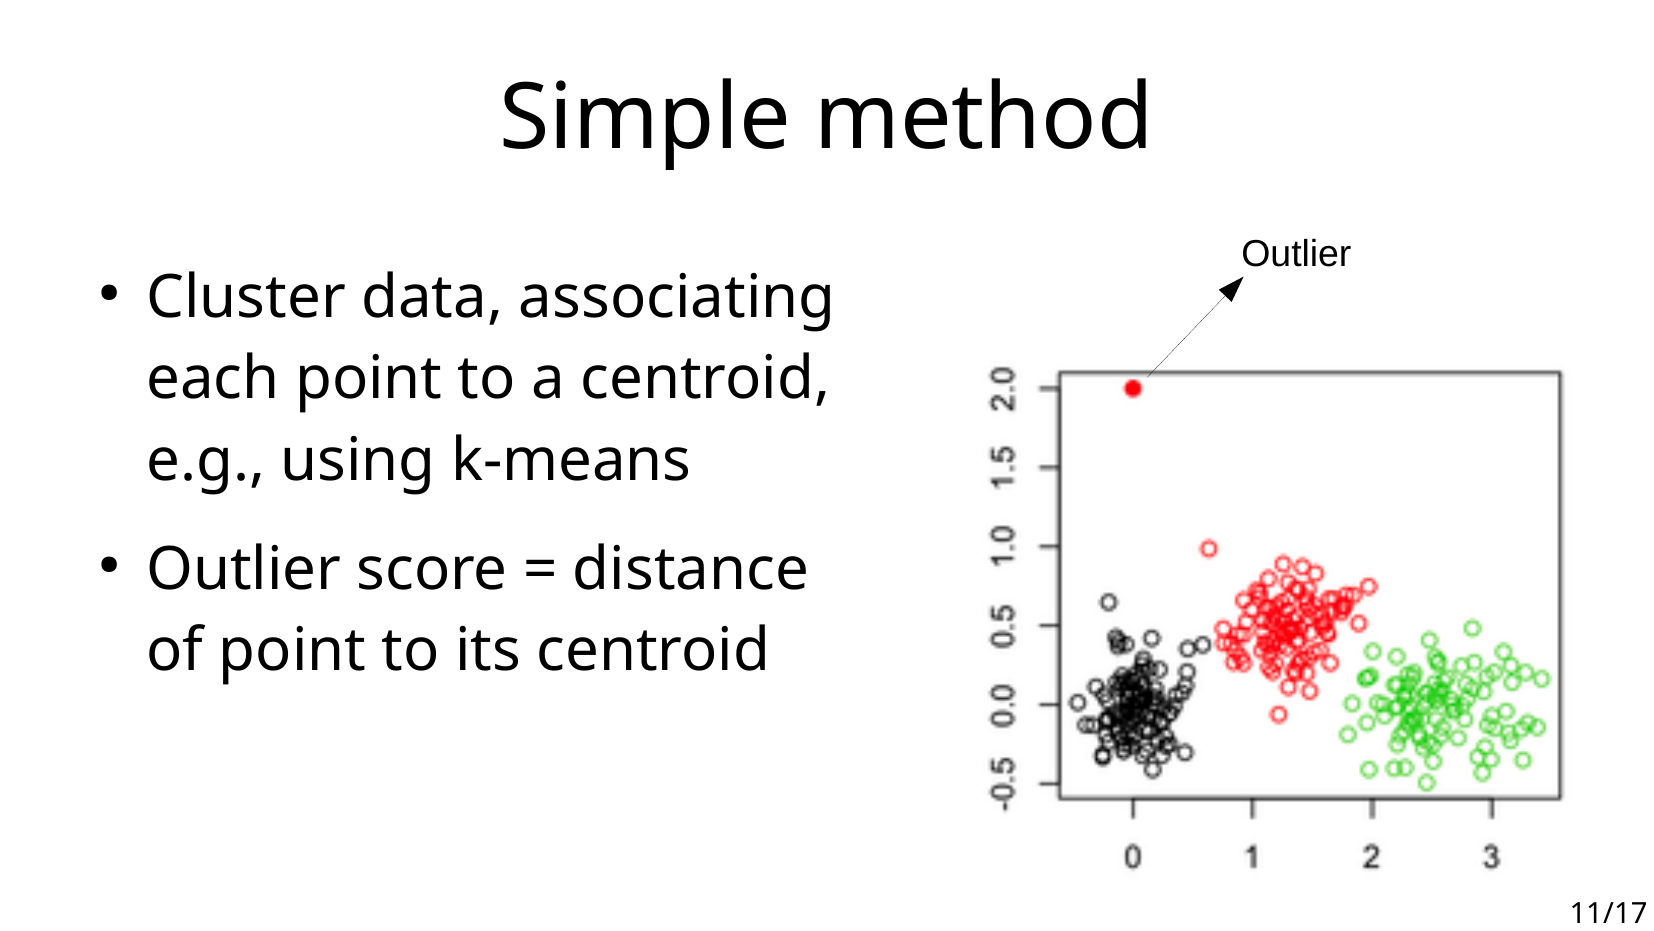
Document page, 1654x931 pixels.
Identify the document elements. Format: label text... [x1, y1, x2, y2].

title Simple method [82, 1, 1571, 226]
picture [963, 340, 1578, 882]
text_box Outlier [1226, 225, 1392, 283]
list Cluster data, associating each point to a centroid, e.g., using k-means Outlier score = distance of point to its centroid [82, 253, 869, 793]
